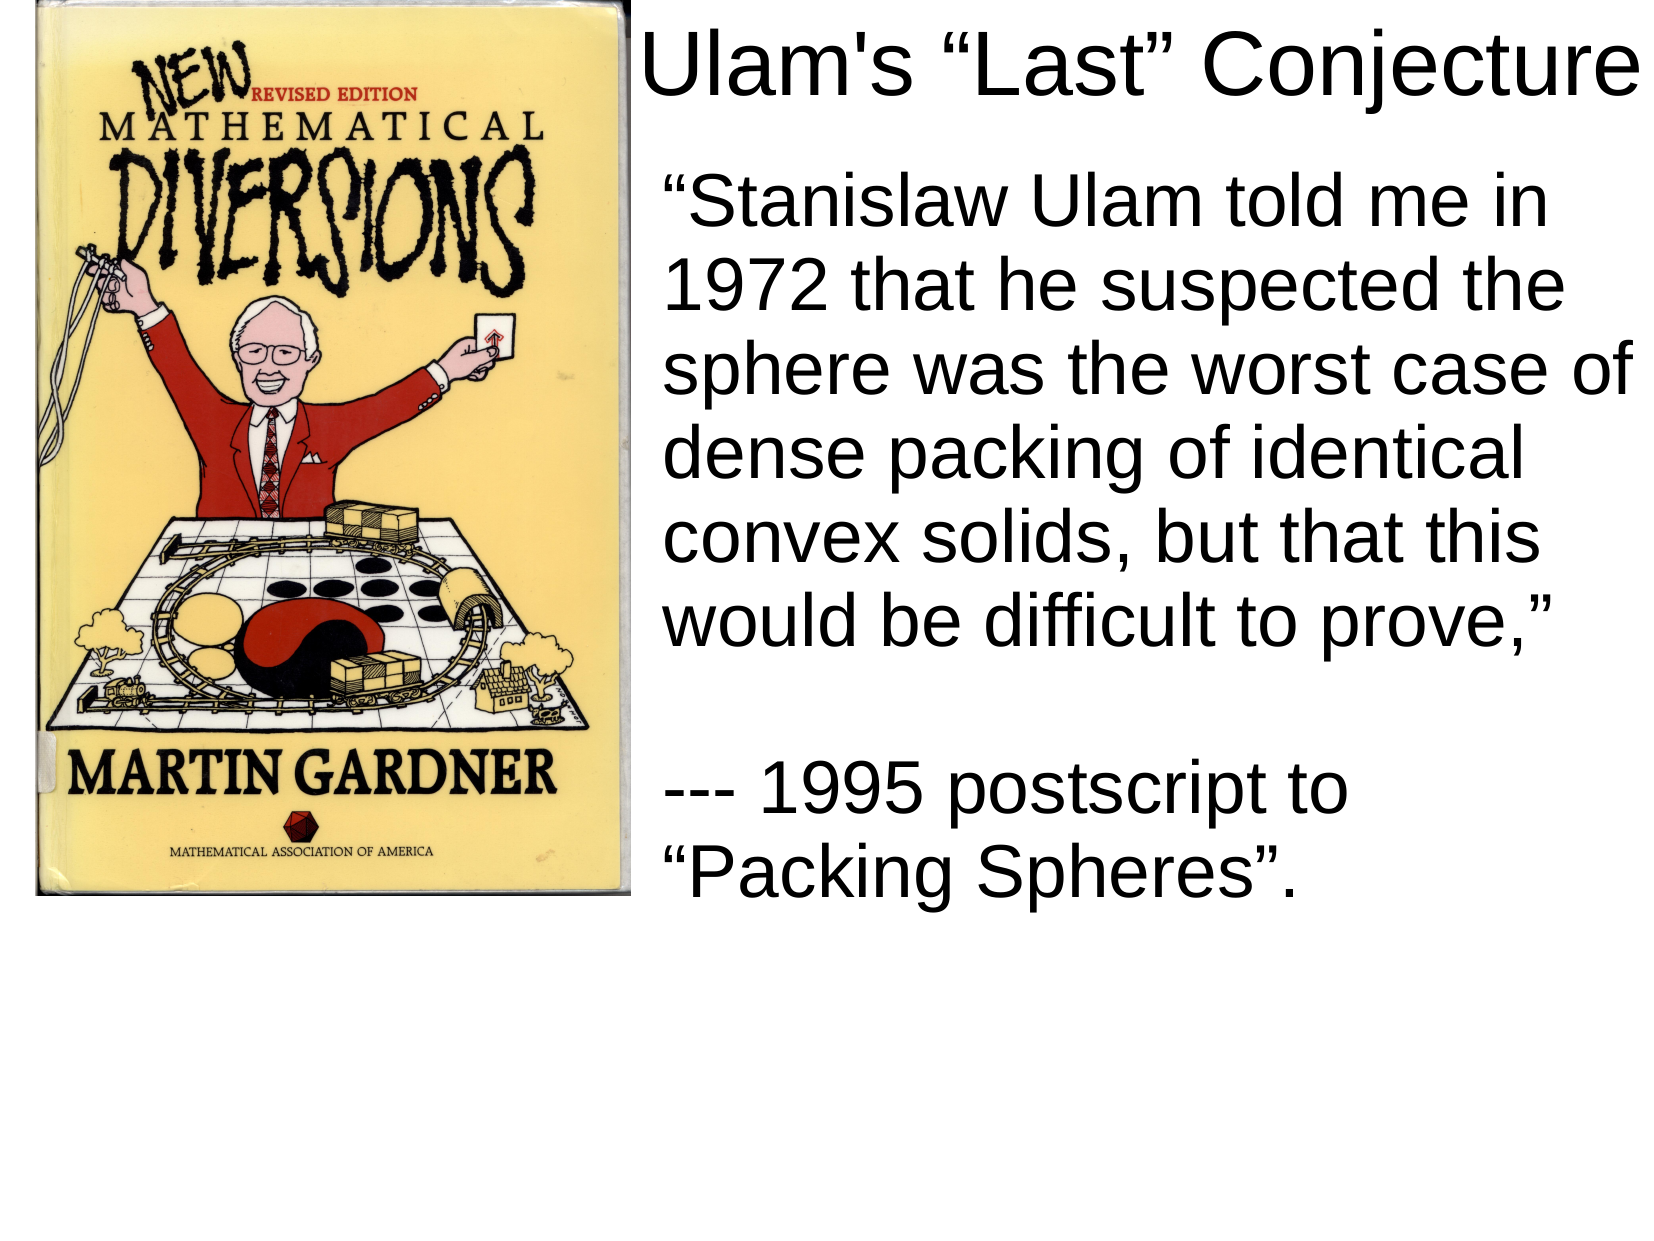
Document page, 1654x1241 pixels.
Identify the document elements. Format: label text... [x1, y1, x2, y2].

picture [35, 0, 631, 896]
text_box “Stanislaw Ulam told me in 1972 that he suspected the sphere was the worst case of dense packing of identical convex solids, but that this would be difficult to prove,” --- 1995 postscript to “Packing Spheres”. [648, 226, 1650, 922]
text_box Ulam's “Last” Conjecture [623, 5, 1654, 226]
